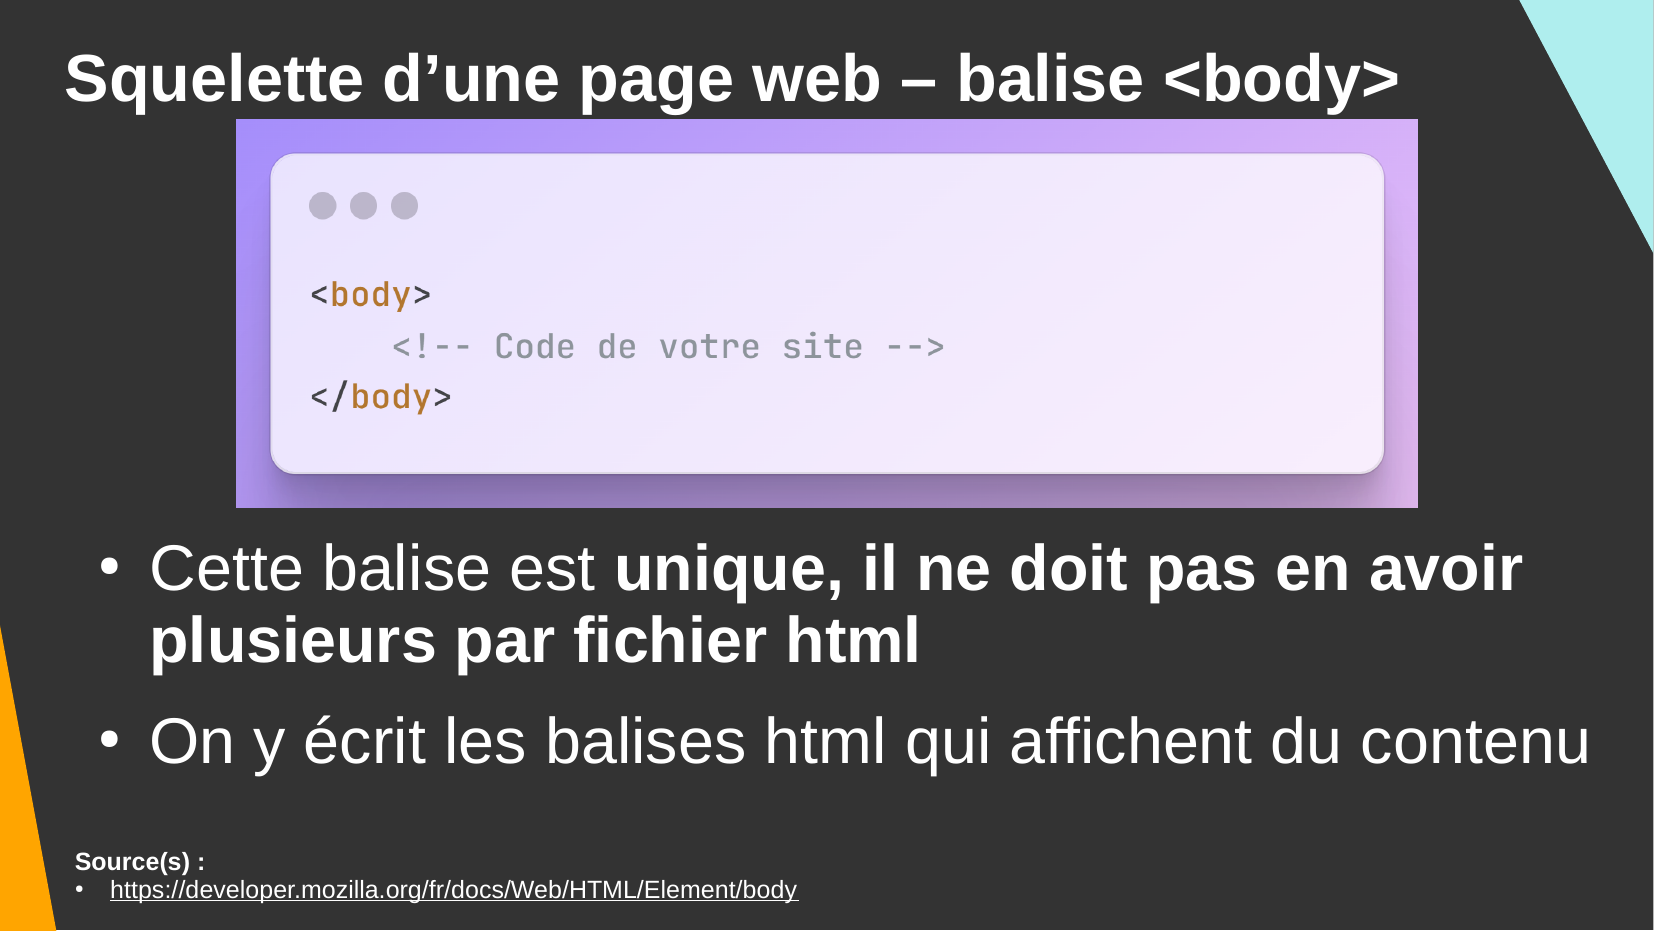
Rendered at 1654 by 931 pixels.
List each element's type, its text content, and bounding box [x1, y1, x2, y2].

text_box Source(s) : https://developer.mozilla.org/fr/docs/Web/HTML/Element/body [59, 840, 1546, 916]
title Squelette d’une page web – balise <body> [64, 40, 1553, 125]
text_box [1519, 0, 1654, 255]
list Cette balise est unique, il ne doit pas en avoir plusieurs par fichier html On y écrit les balises html qui affichent du contenu [80, 531, 1635, 799]
picture [236, 119, 1418, 508]
text_box [0, 625, 57, 931]
